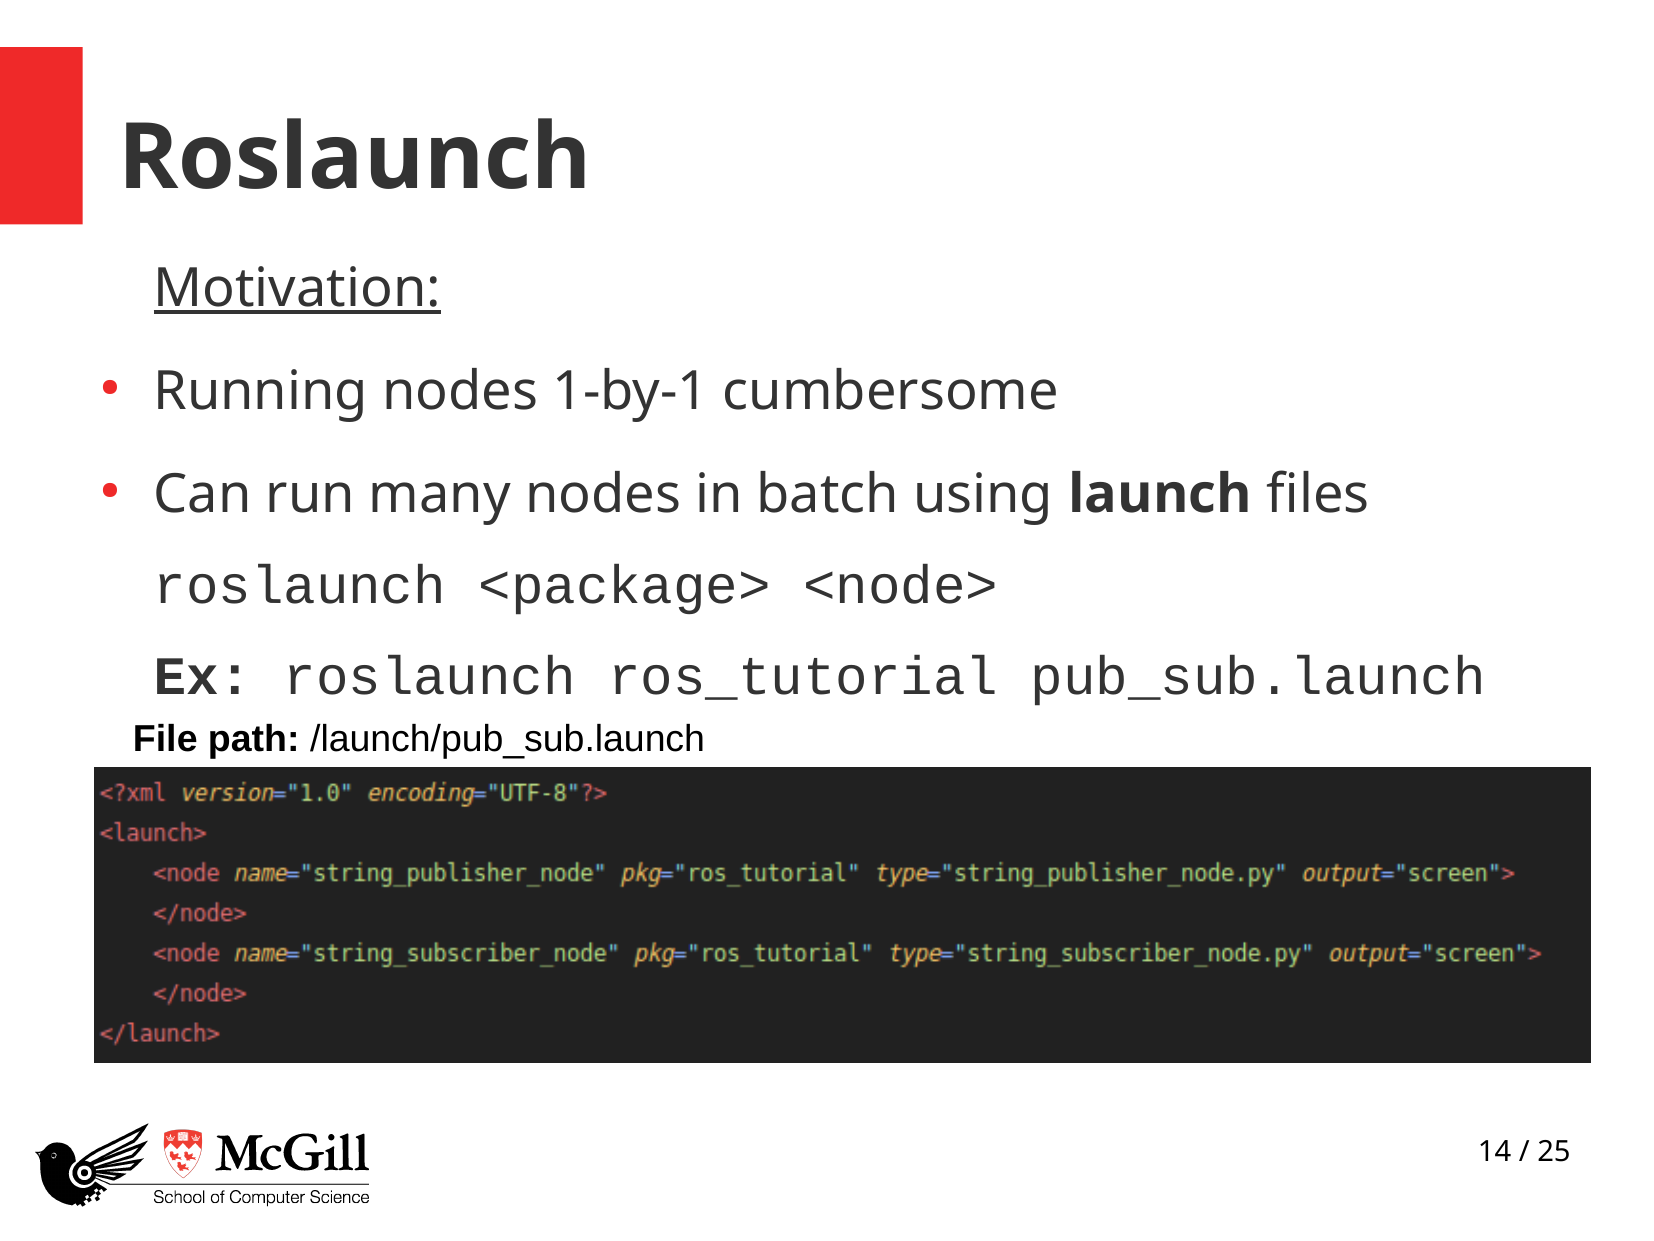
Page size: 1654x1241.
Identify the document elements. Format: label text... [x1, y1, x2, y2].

text_box File path: /launch/pub_sub.launch [118, 710, 776, 810]
title Roslaunch [118, 49, 1571, 257]
picture [94, 767, 1591, 1063]
picture [35, 1110, 369, 1216]
list Motivation: Running nodes 1-by-1 cumbersome Can run many nodes in batch using launch files roslaunch <package> <node> Ex: roslaunch ros_tutorial pub_sub.launch [82, 248, 1501, 968]
